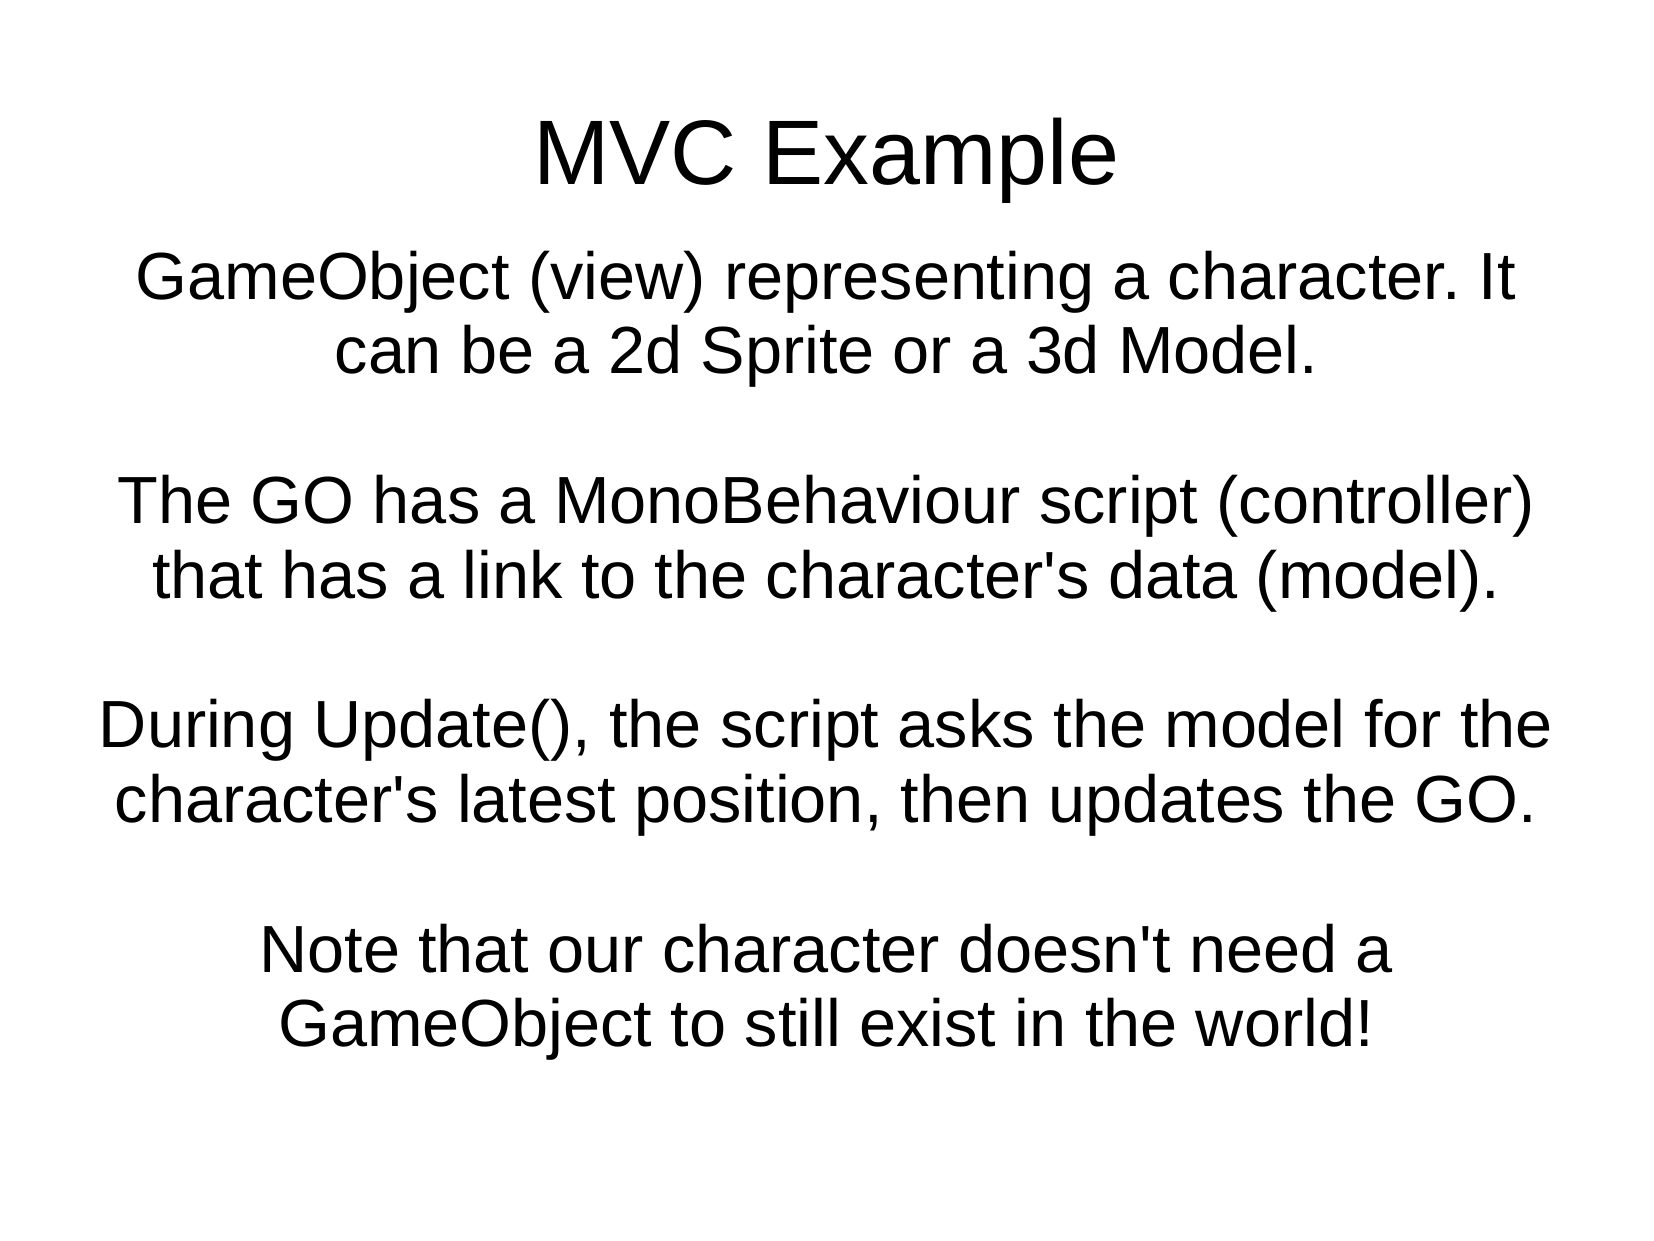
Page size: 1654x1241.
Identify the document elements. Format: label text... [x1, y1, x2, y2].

subtitle GameObject (view) representing a character. It can be a 2d Sprite or a 3d Model. The GO has a MonoBehaviour script (controller) that has a link to the character's data (model). During Update(), the script asks the model for the character's latest position, then updates the GO. Note that our character doesn't need a GameObject to still exist in the world! [82, 238, 1571, 1062]
title MVC Example [82, 49, 1571, 238]
